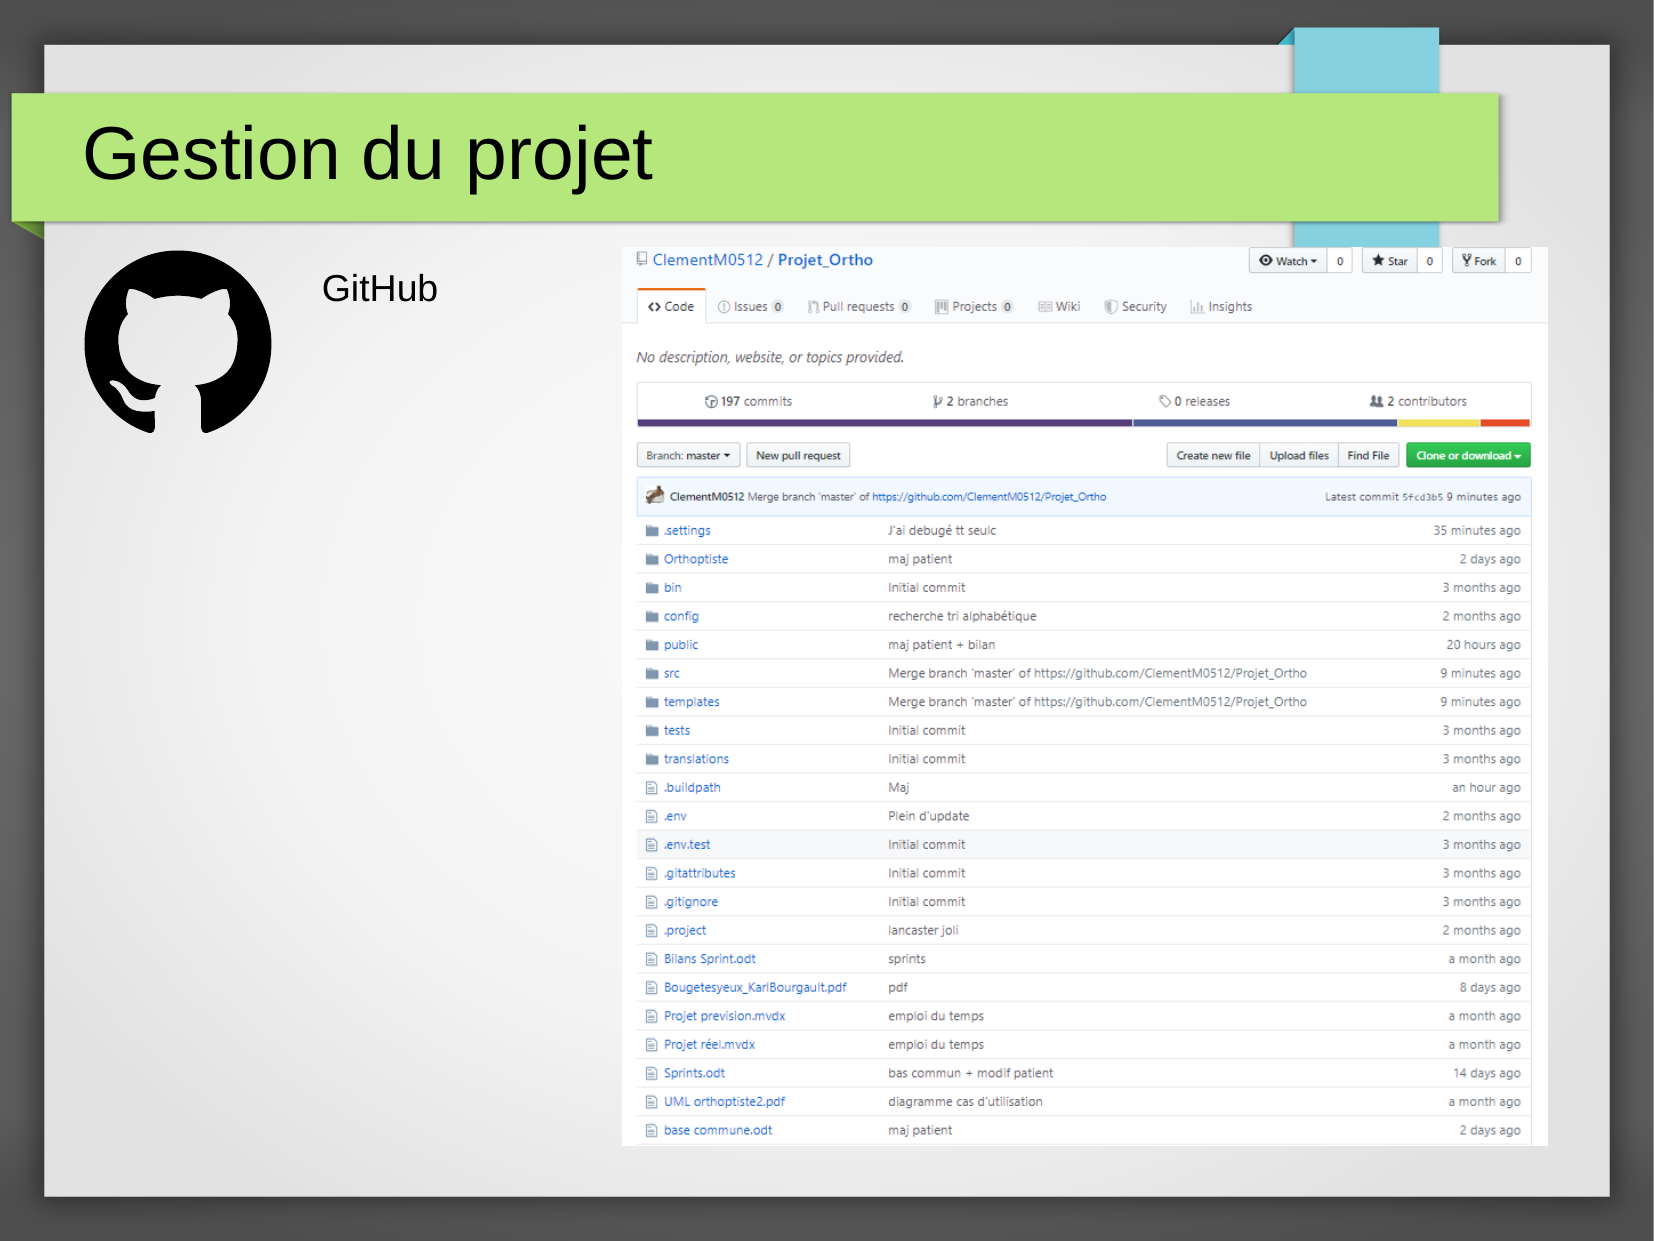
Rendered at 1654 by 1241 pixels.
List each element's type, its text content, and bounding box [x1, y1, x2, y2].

picture [0, 0, 1654, 1241]
text_box GitHub [307, 259, 622, 317]
title Gestion du projet [82, 94, 1264, 213]
